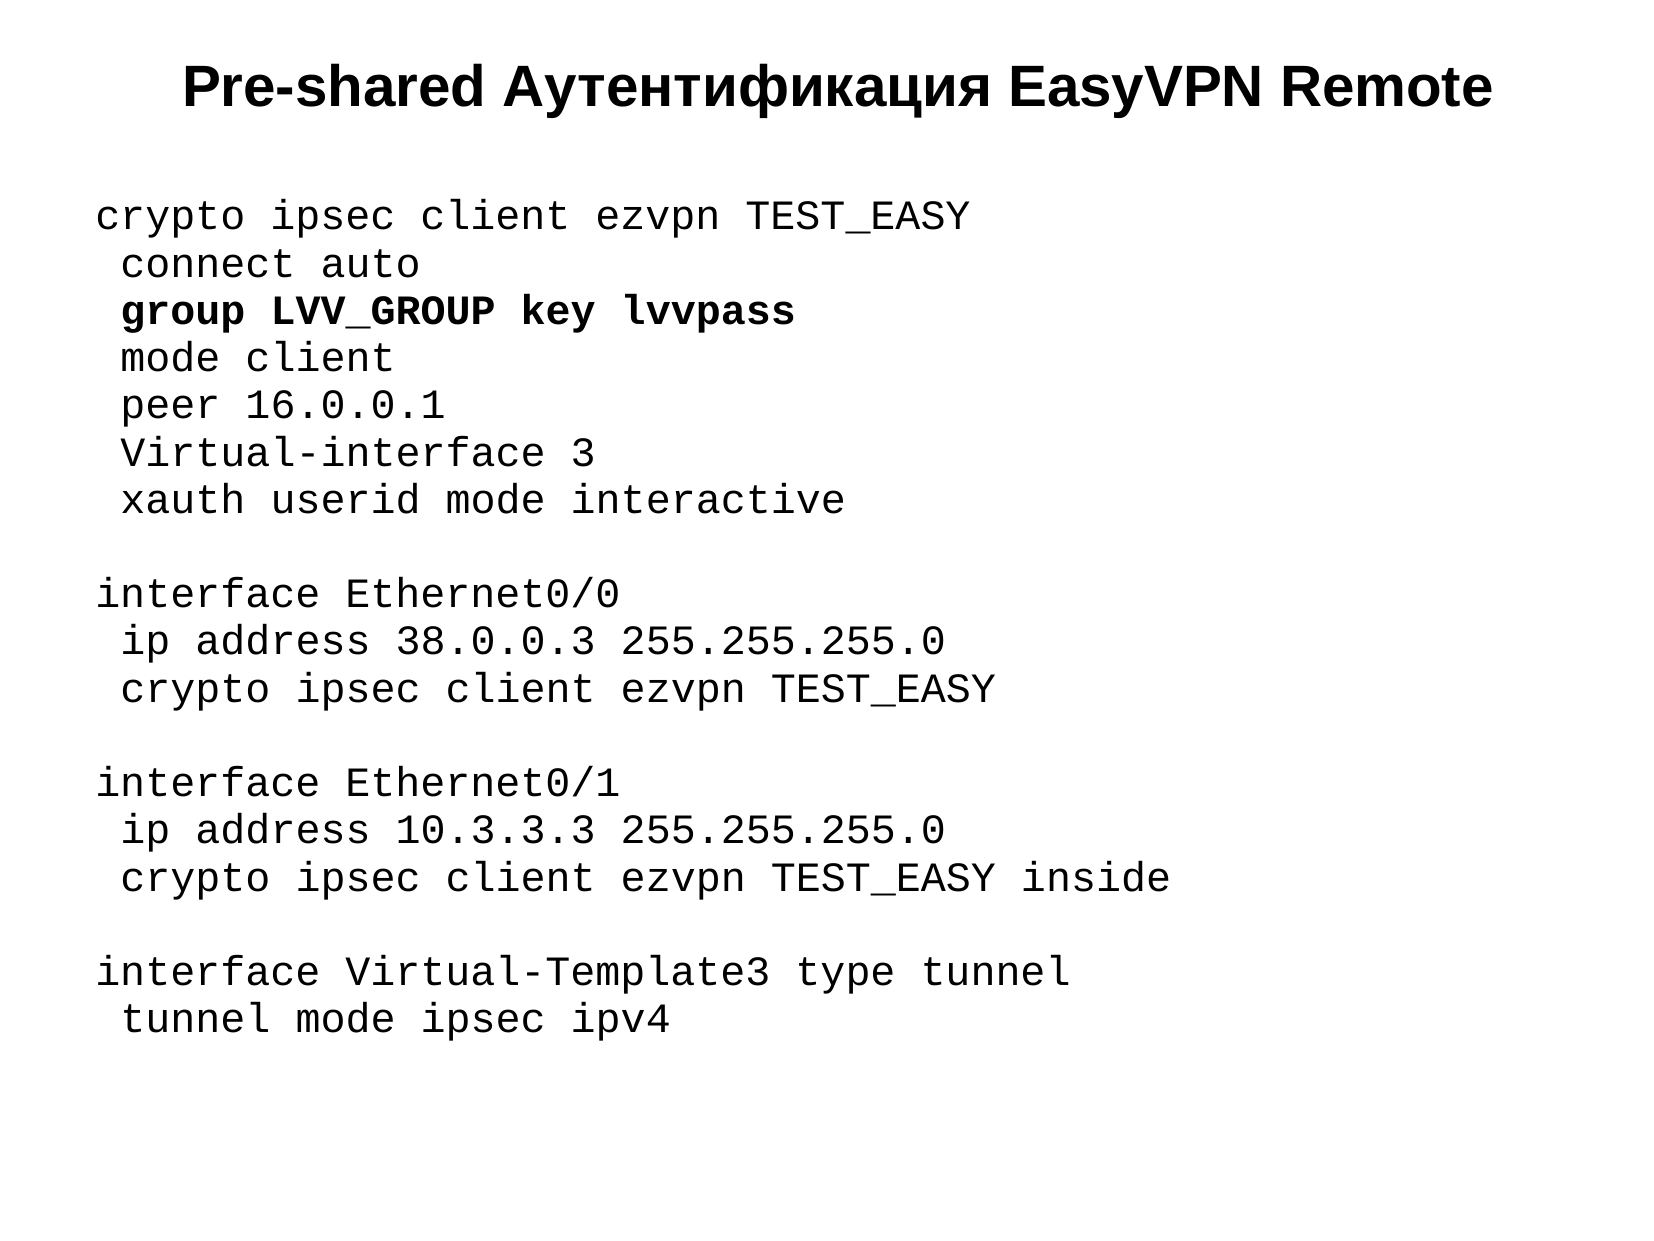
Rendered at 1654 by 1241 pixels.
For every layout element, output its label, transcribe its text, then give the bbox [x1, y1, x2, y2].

text_box Pre-shared Аутентификация EasyVPN Remote [64, 31, 1613, 125]
list crypto ipsec client ezvpn TEST_EASY connect auto group LVV_GROUP key lvvpass mode client peer 16.0.0.1 Virtual-interface 3 xauth userid mode interactive interface Ethernet0/0 ip address 38.0.0.3 255.255.255.0 crypto ipsec client ezvpn TEST_EASY interface Ethernet0/1 ip address 10.3.3.3 255.255.255.0 crypto ipsec client ezvpn TEST_EASY inside interface Virtual-Template3 type tunnel tunnel mode ipsec ipv4 [95, 195, 1538, 1213]
